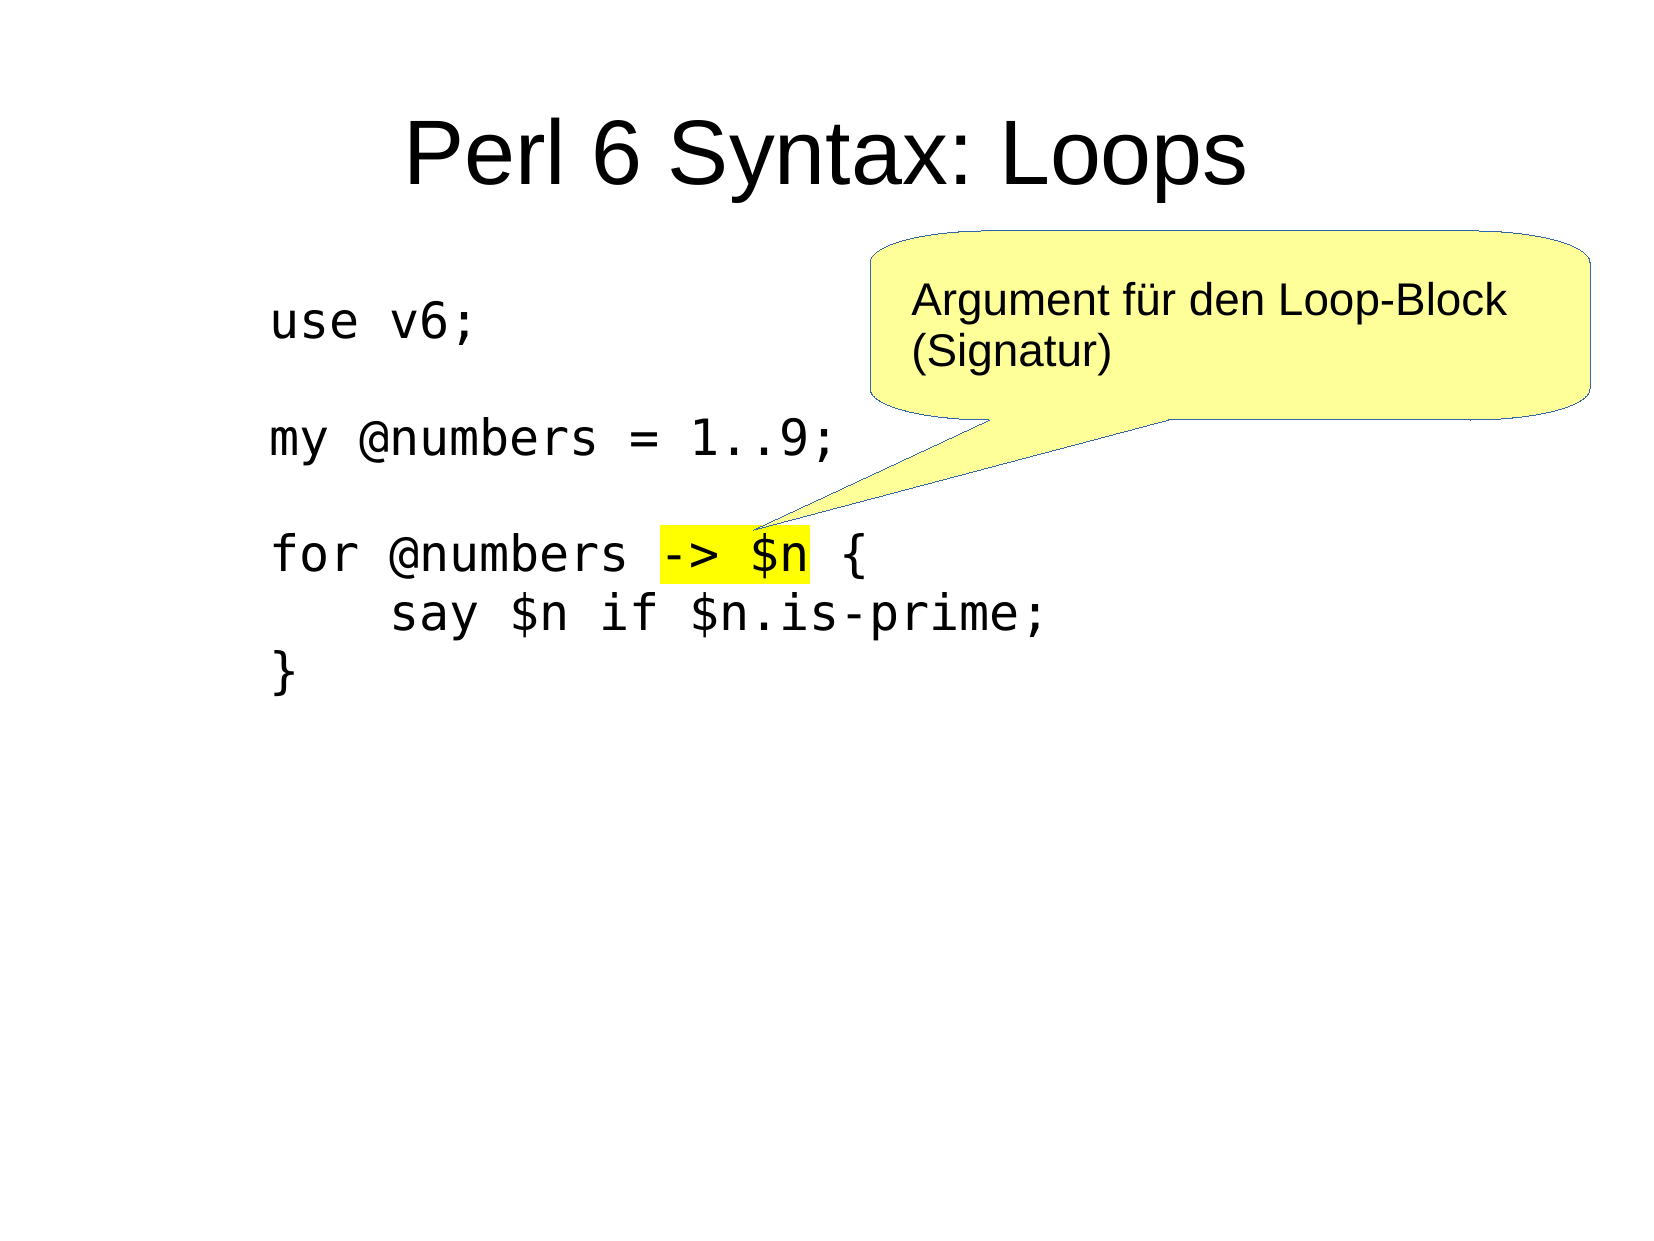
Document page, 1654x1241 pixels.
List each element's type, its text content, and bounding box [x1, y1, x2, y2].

text_box use v6; my @numbers = 1..9; for @numbers -> $n { say $n if $n.is-prime; } [255, 285, 1276, 736]
text_box Argument für den Loop-Block (Signatur) [753, 230, 1591, 531]
title Perl 6 Syntax: Loops [82, 49, 1571, 257]
